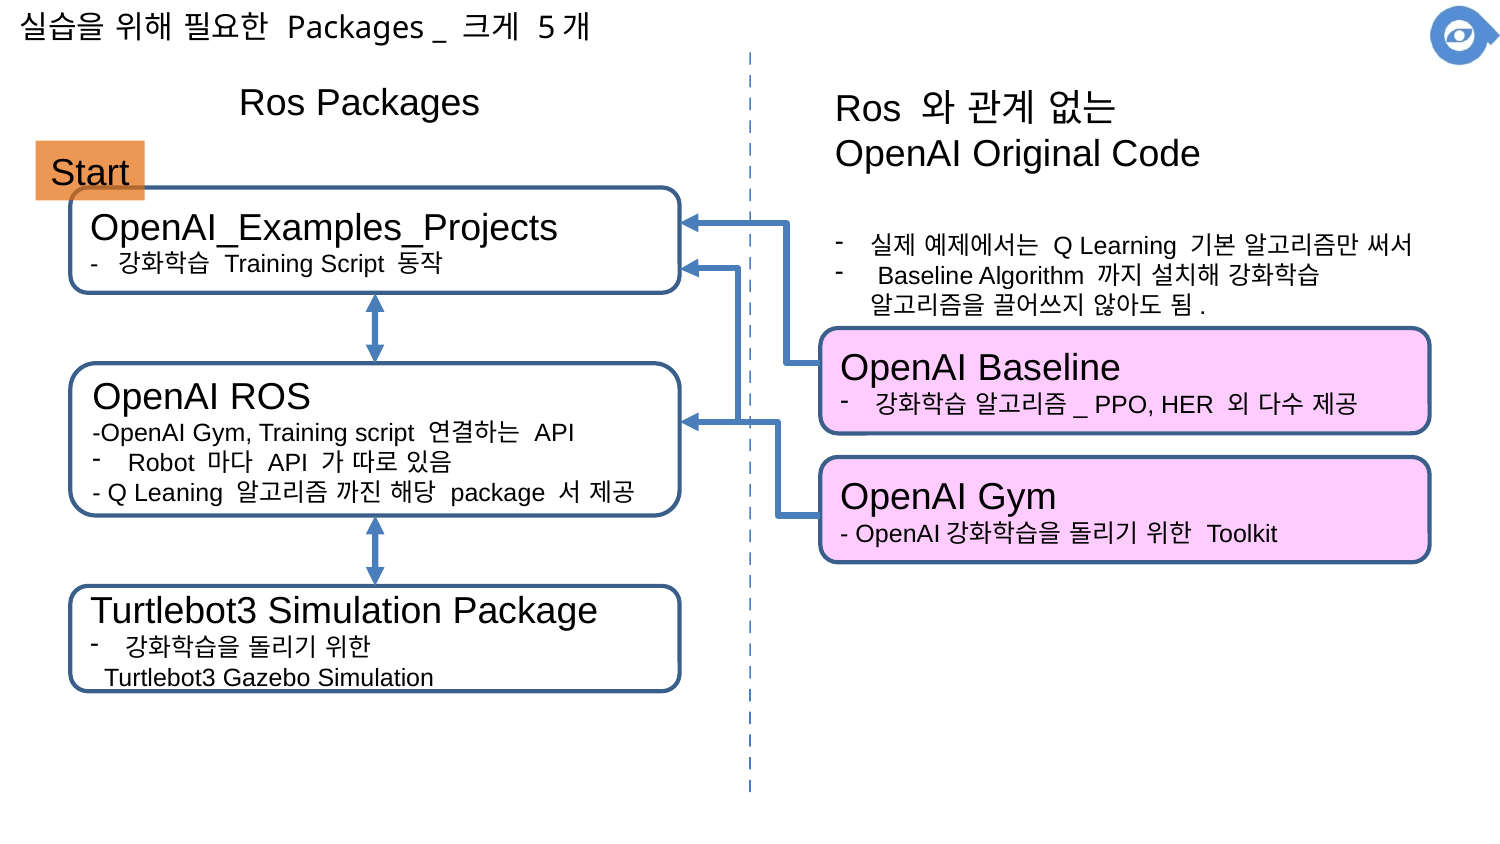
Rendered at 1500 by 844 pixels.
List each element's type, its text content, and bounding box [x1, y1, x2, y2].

text_box Start [35, 140, 145, 201]
text_box OpenAI Baseline 강화학습 알고리즘_ PPO, HER 외 다수 제공 [820, 328, 1430, 434]
text_box 실습을 위해 필요한 Packages _ 크게 5개 [4, 0, 1496, 53]
picture [1430, 0, 1500, 70]
text_box OpenAI ROS -OpenAI Gym, Training script 연결하는 API Robot 마다 API 가 따로 있음 - Q Leaning 알고리즘 까진 해당 package 서 제공 [70, 363, 680, 516]
text_box Ros 와 관계 없는 OpenAI Original Code [820, 76, 1395, 181]
text_box OpenAI_Examples_Projects - 강화학습 Training Script 동작 [70, 187, 680, 293]
text_box Ros Packages [224, 70, 506, 130]
text_box OpenAI Gym - OpenAI강화학습을 돌리기 위한 Toolkit [820, 456, 1430, 563]
text_box Turtlebot3 Simulation Package 강화학습을 돌리기 위한 Turtlebot3 Gazebo Simulation [70, 585, 680, 692]
text_box 실제 예제에서는 Q Learning 기본 알고리즘만 써서 Baseline Algorithm 까지 설치해 강화학습 알고리즘을 끌어쓰지 않아도 됨. [820, 222, 1453, 327]
